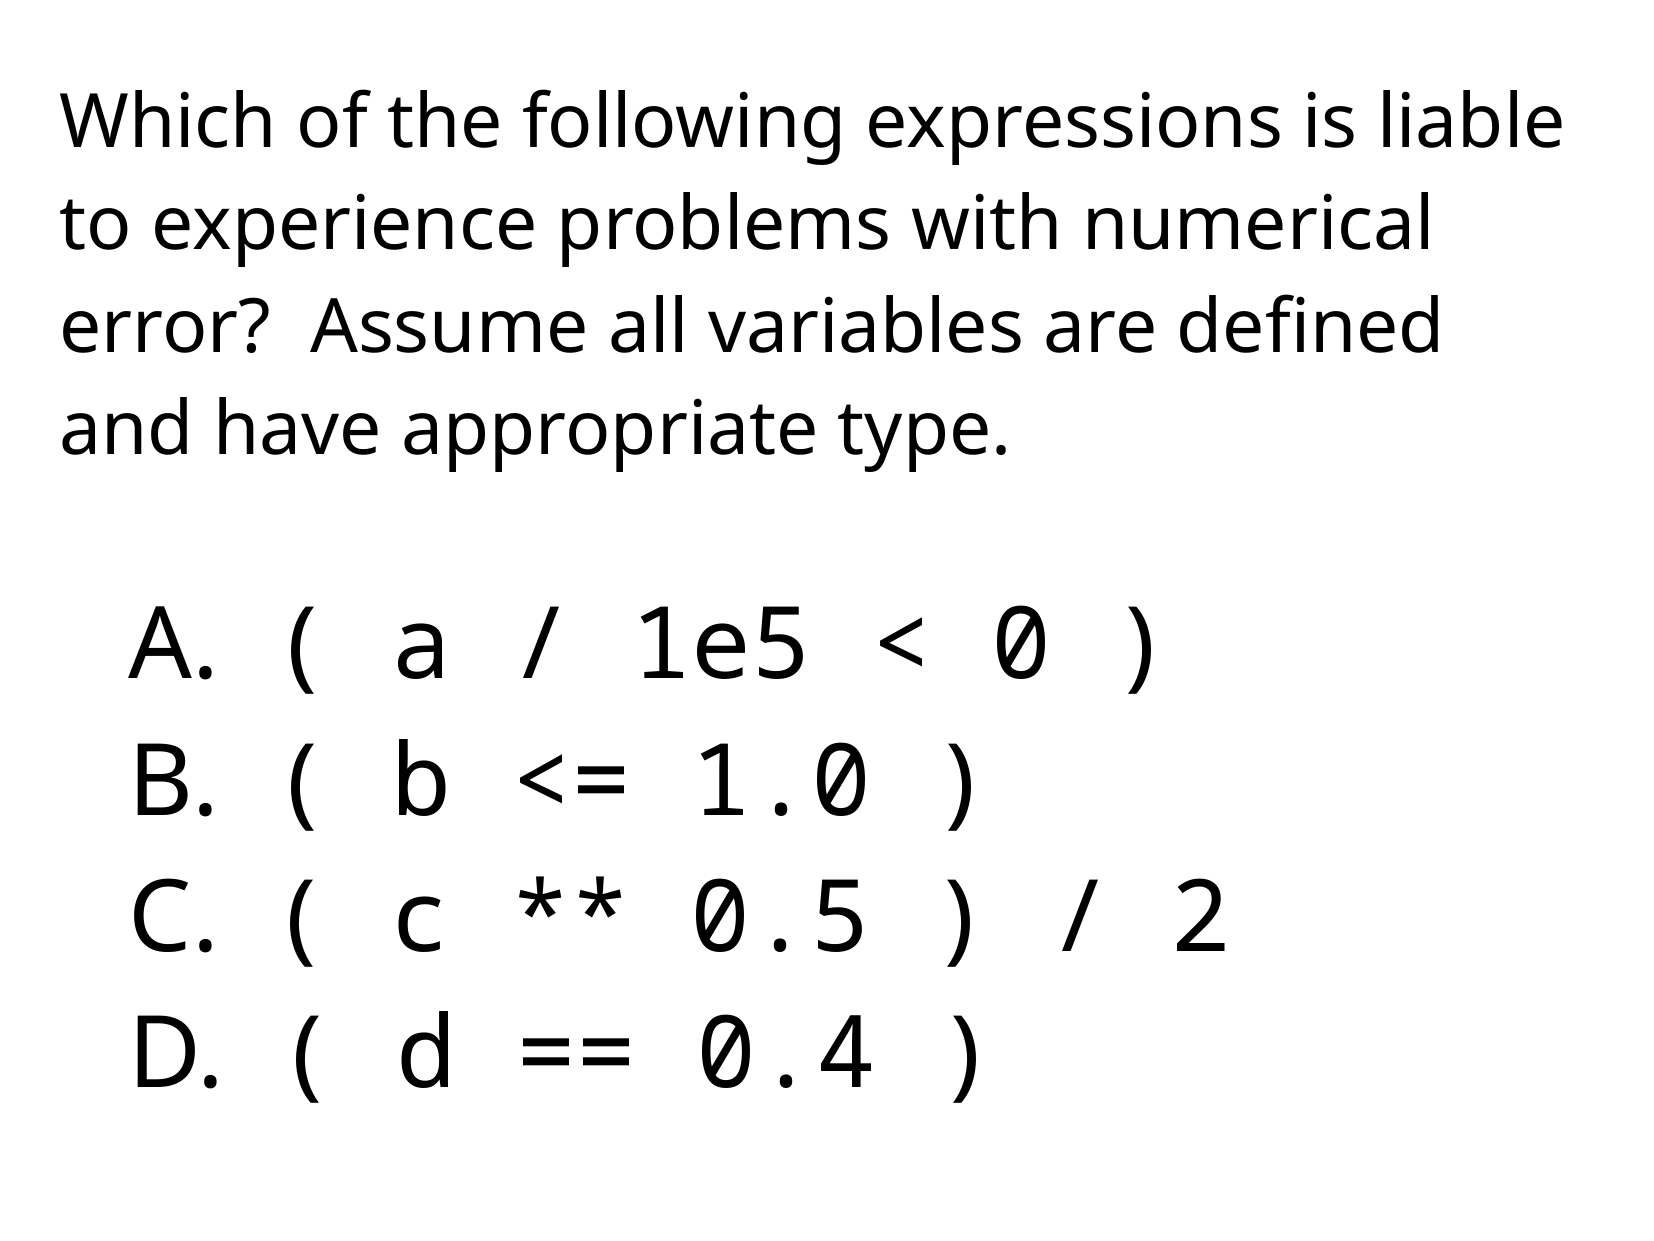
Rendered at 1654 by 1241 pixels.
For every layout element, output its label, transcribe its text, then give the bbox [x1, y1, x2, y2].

text_box A. ( a / 1e5 < 0 ) B. ( b <= 1.0 ) C. ( c ** 0.5 ) / 2 D. ( d == 0.4 ) [114, 564, 1089, 1126]
text_box Which of the following expressions is liable to experience problems with numerical error? Assume all variables are defined and have appropriate type. [45, 60, 1606, 485]
